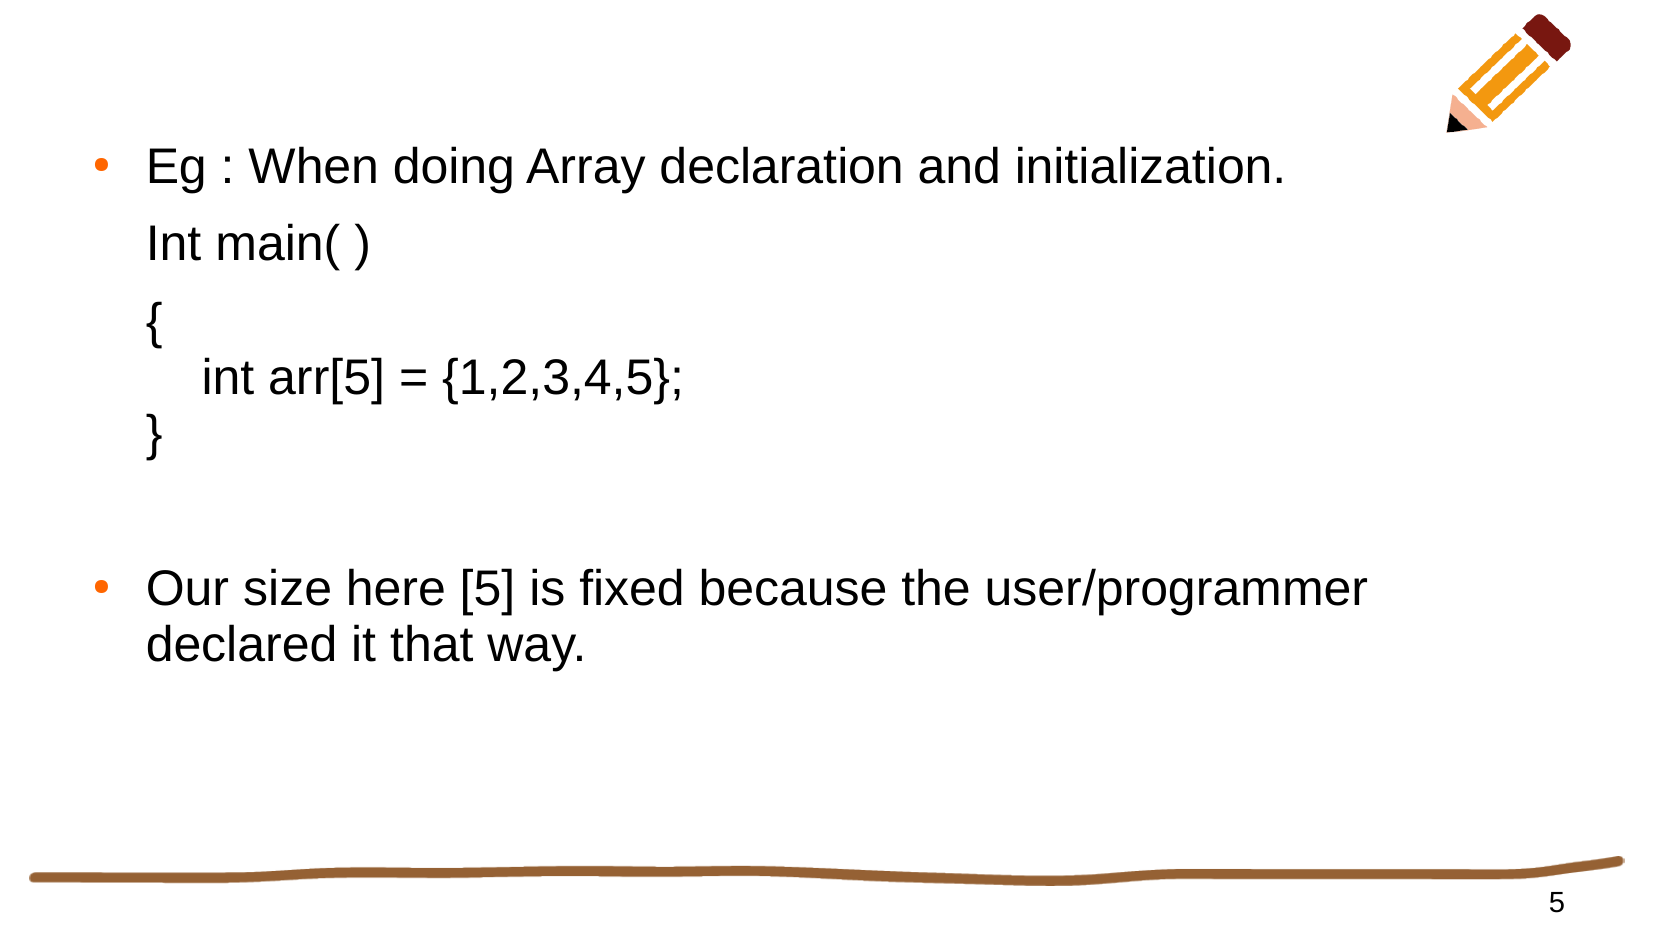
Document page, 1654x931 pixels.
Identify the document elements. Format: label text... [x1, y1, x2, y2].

list Eg : When doing Array declaration and initialization. Int main( ) { int arr[5] = {1,2,3,4,5}; } Our size here [5] is fixed because the user/programmer declared it that way. [75, 137, 1524, 788]
picture [29, 856, 1625, 886]
picture [1446, 14, 1571, 133]
